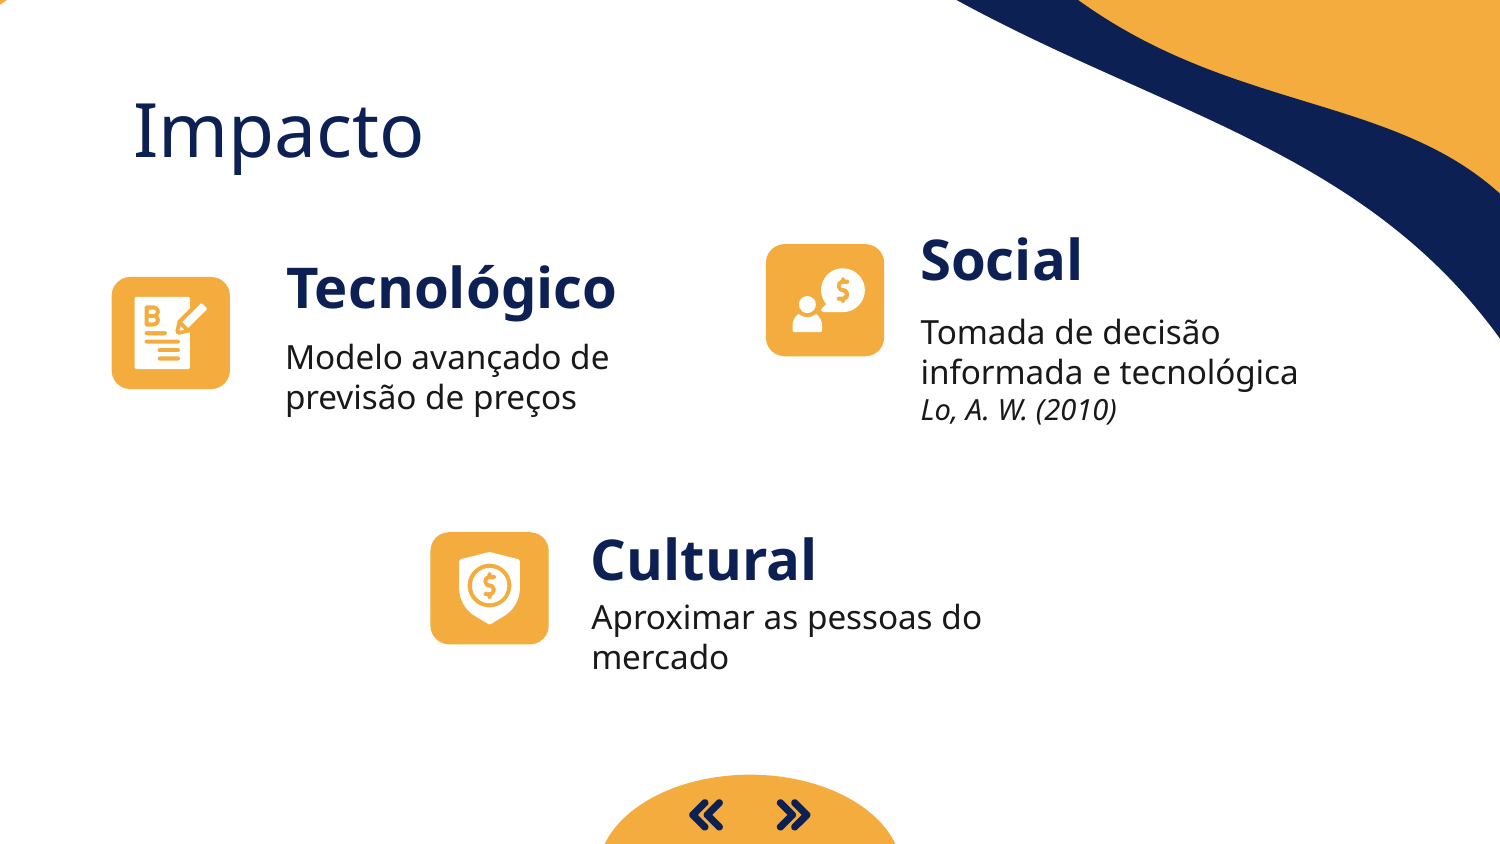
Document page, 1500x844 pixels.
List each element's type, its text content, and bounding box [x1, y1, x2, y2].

title Tecnológico [271, 237, 742, 334]
text_box [430, 532, 549, 645]
subtitle Tomada de decisão informada e tecnológica Lo, A. W. (2010) [905, 299, 1382, 438]
title Social [905, 222, 1140, 294]
text_box [765, 244, 885, 357]
text_box [111, 276, 230, 390]
subtitle Aproximar as pessoas do mercado [576, 596, 1047, 676]
text_box [604, 774, 896, 844]
title Impacto [118, 87, 1382, 167]
title Cultural [575, 517, 1047, 600]
subtitle Modelo avançado de previsão de preços [270, 336, 741, 417]
